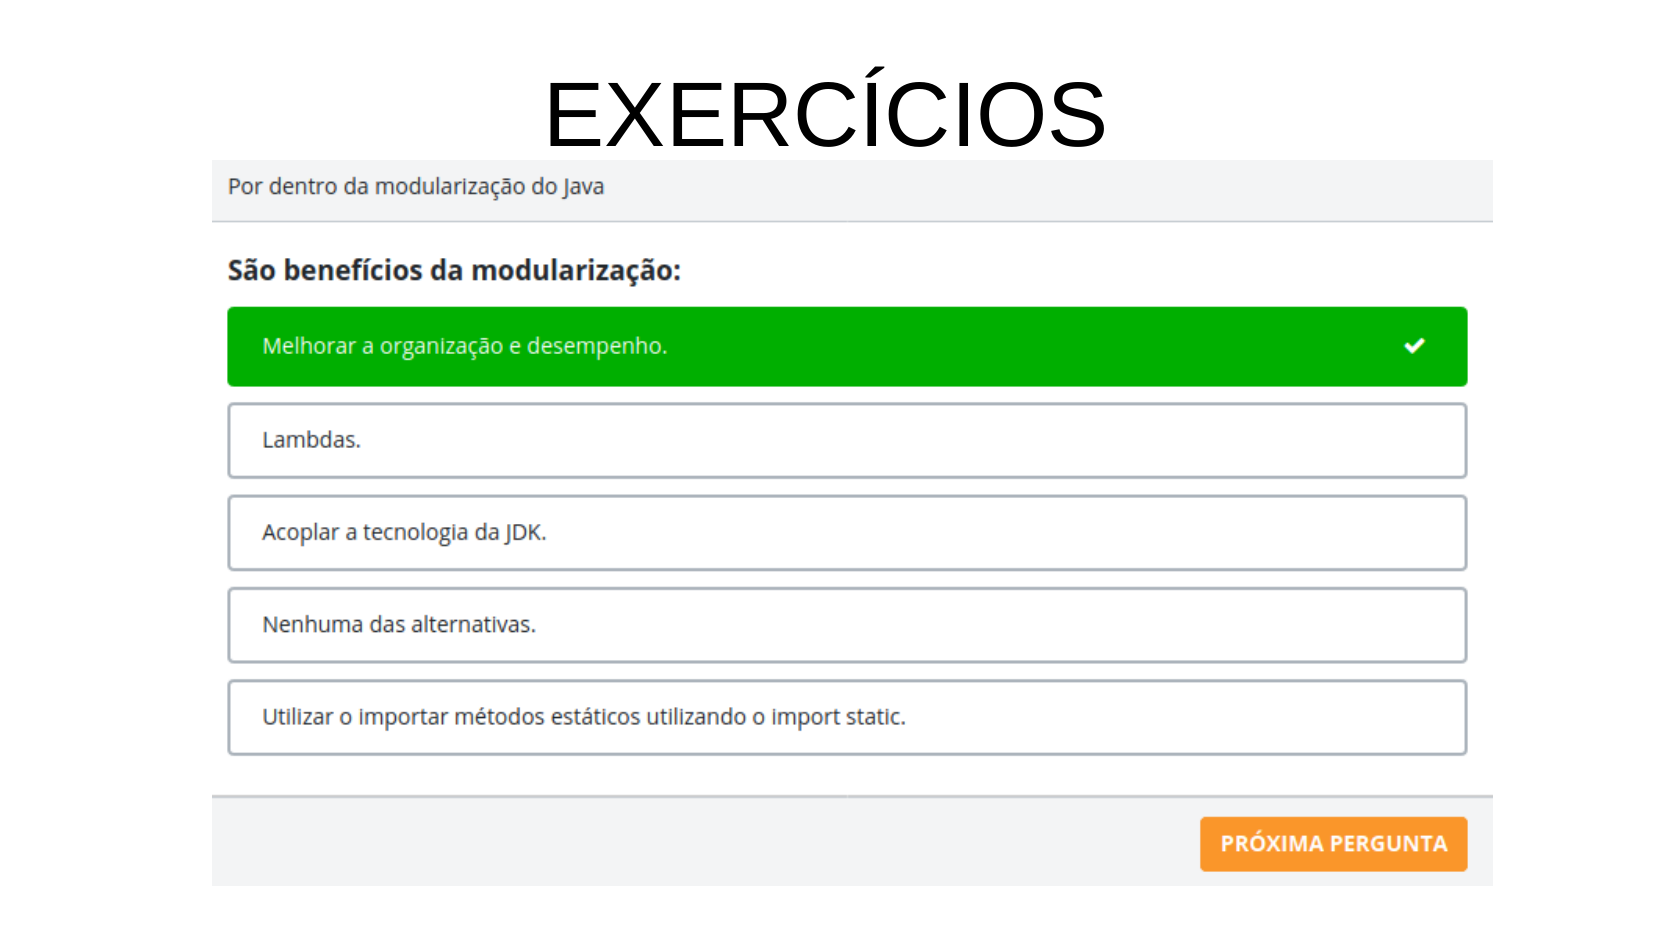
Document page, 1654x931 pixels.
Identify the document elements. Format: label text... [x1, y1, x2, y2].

picture [212, 160, 1493, 886]
title EXERCÍCIOS [82, 37, 1571, 193]
